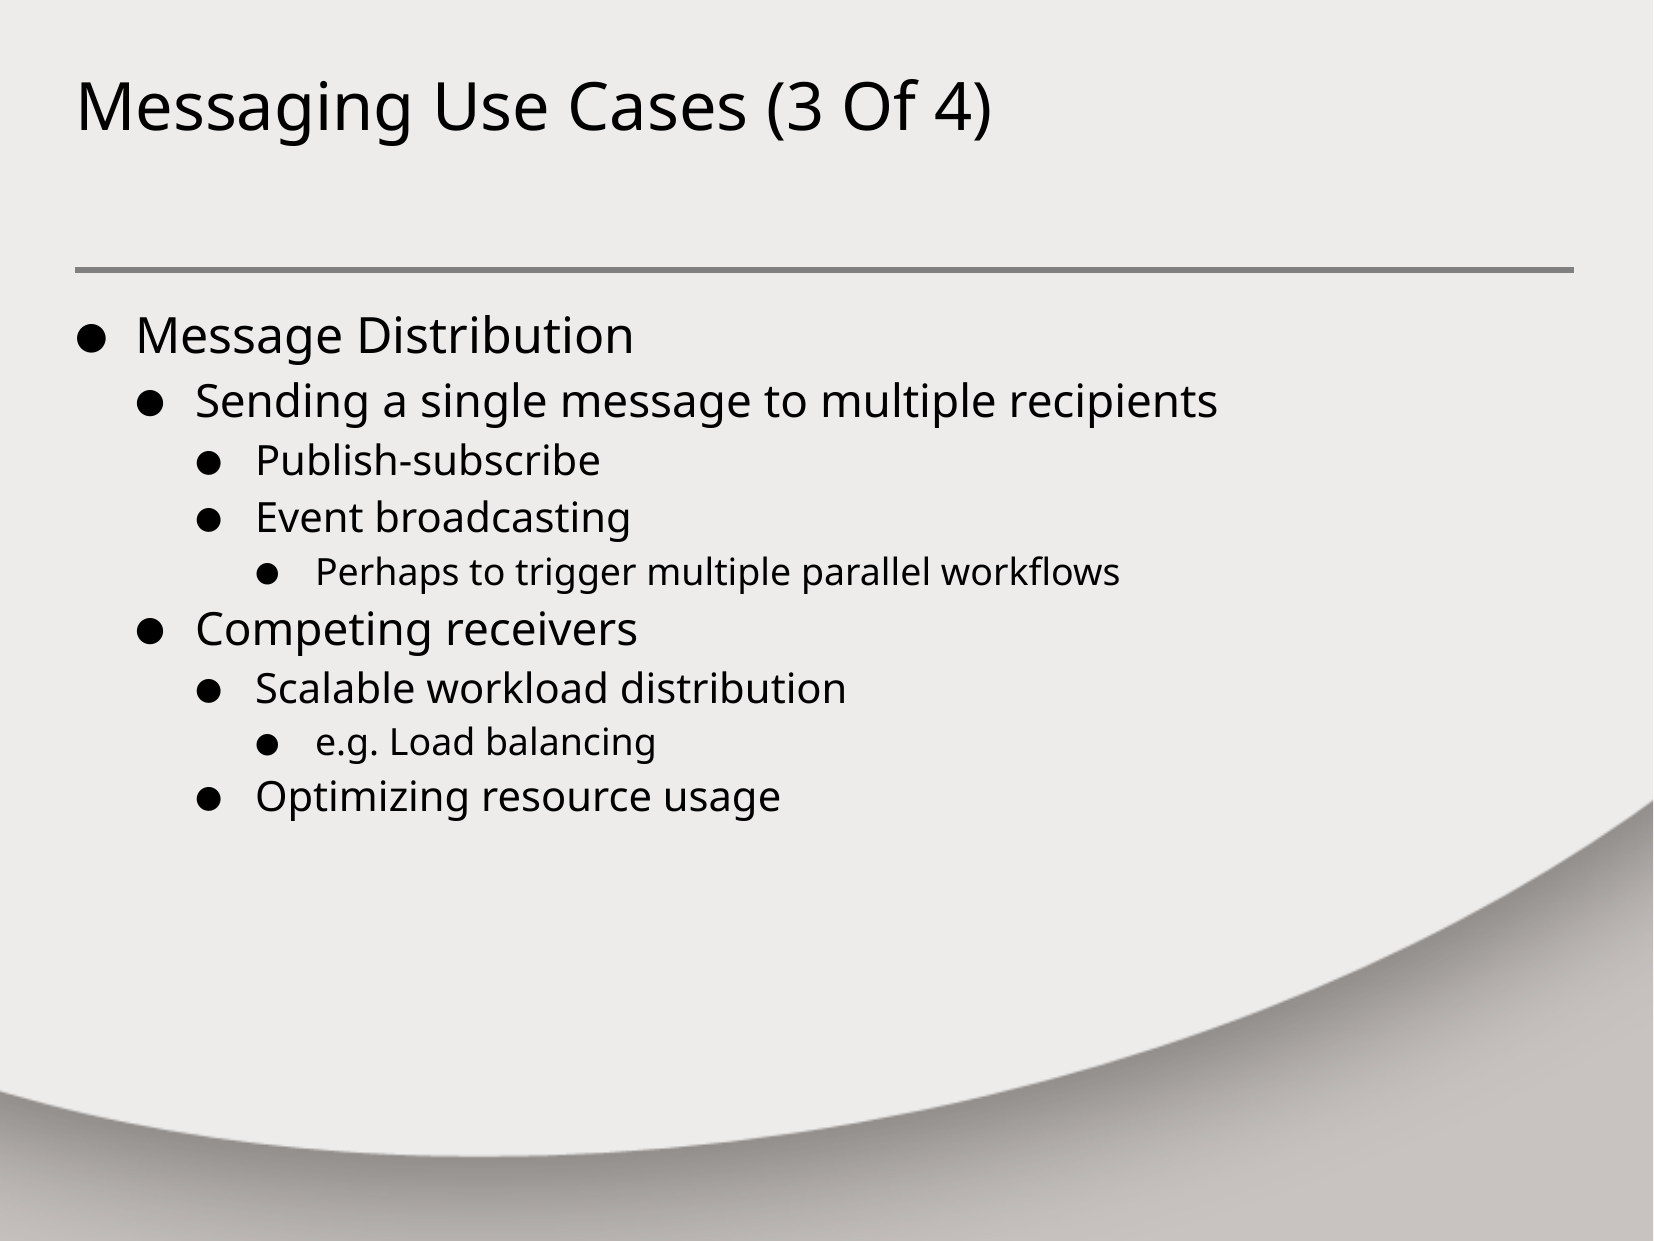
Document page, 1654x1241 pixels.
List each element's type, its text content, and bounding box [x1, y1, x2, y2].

picture [0, 0, 1654, 1241]
list Message Distribution Sending a single message to multiple recipients Publish-subscribe Event broadcasting Perhaps to trigger multiple parallel workflows Competing receivers Scalable workload distribution e.g. Load balancing Optimizing resource usage [75, 300, 1576, 1163]
title Messaging Use Cases (3 Of 4) [75, 75, 1576, 225]
